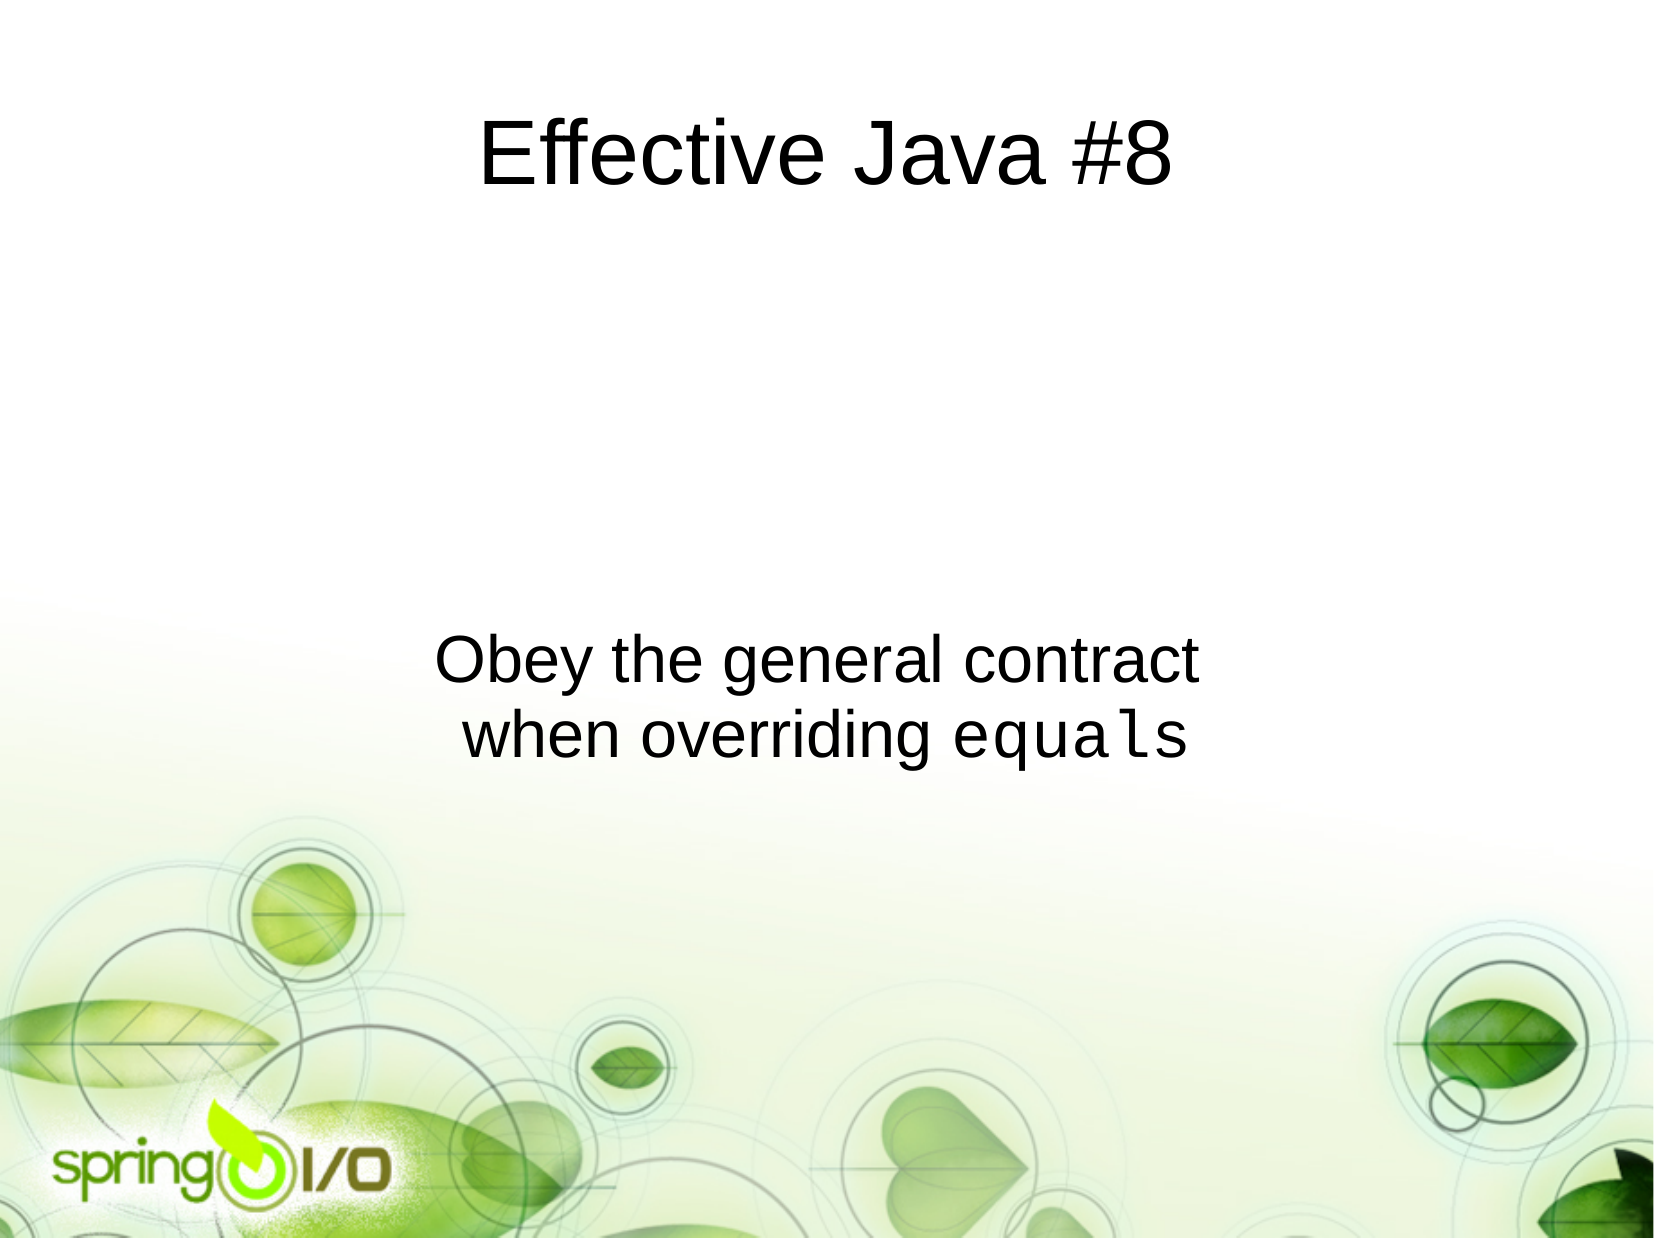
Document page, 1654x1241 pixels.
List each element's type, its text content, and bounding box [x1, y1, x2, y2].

title Effective Java #8 [82, 56, 1571, 250]
picture [0, 0, 1654, 1238]
subtitle Obey the general contract when overriding equals [82, 297, 1571, 1102]
